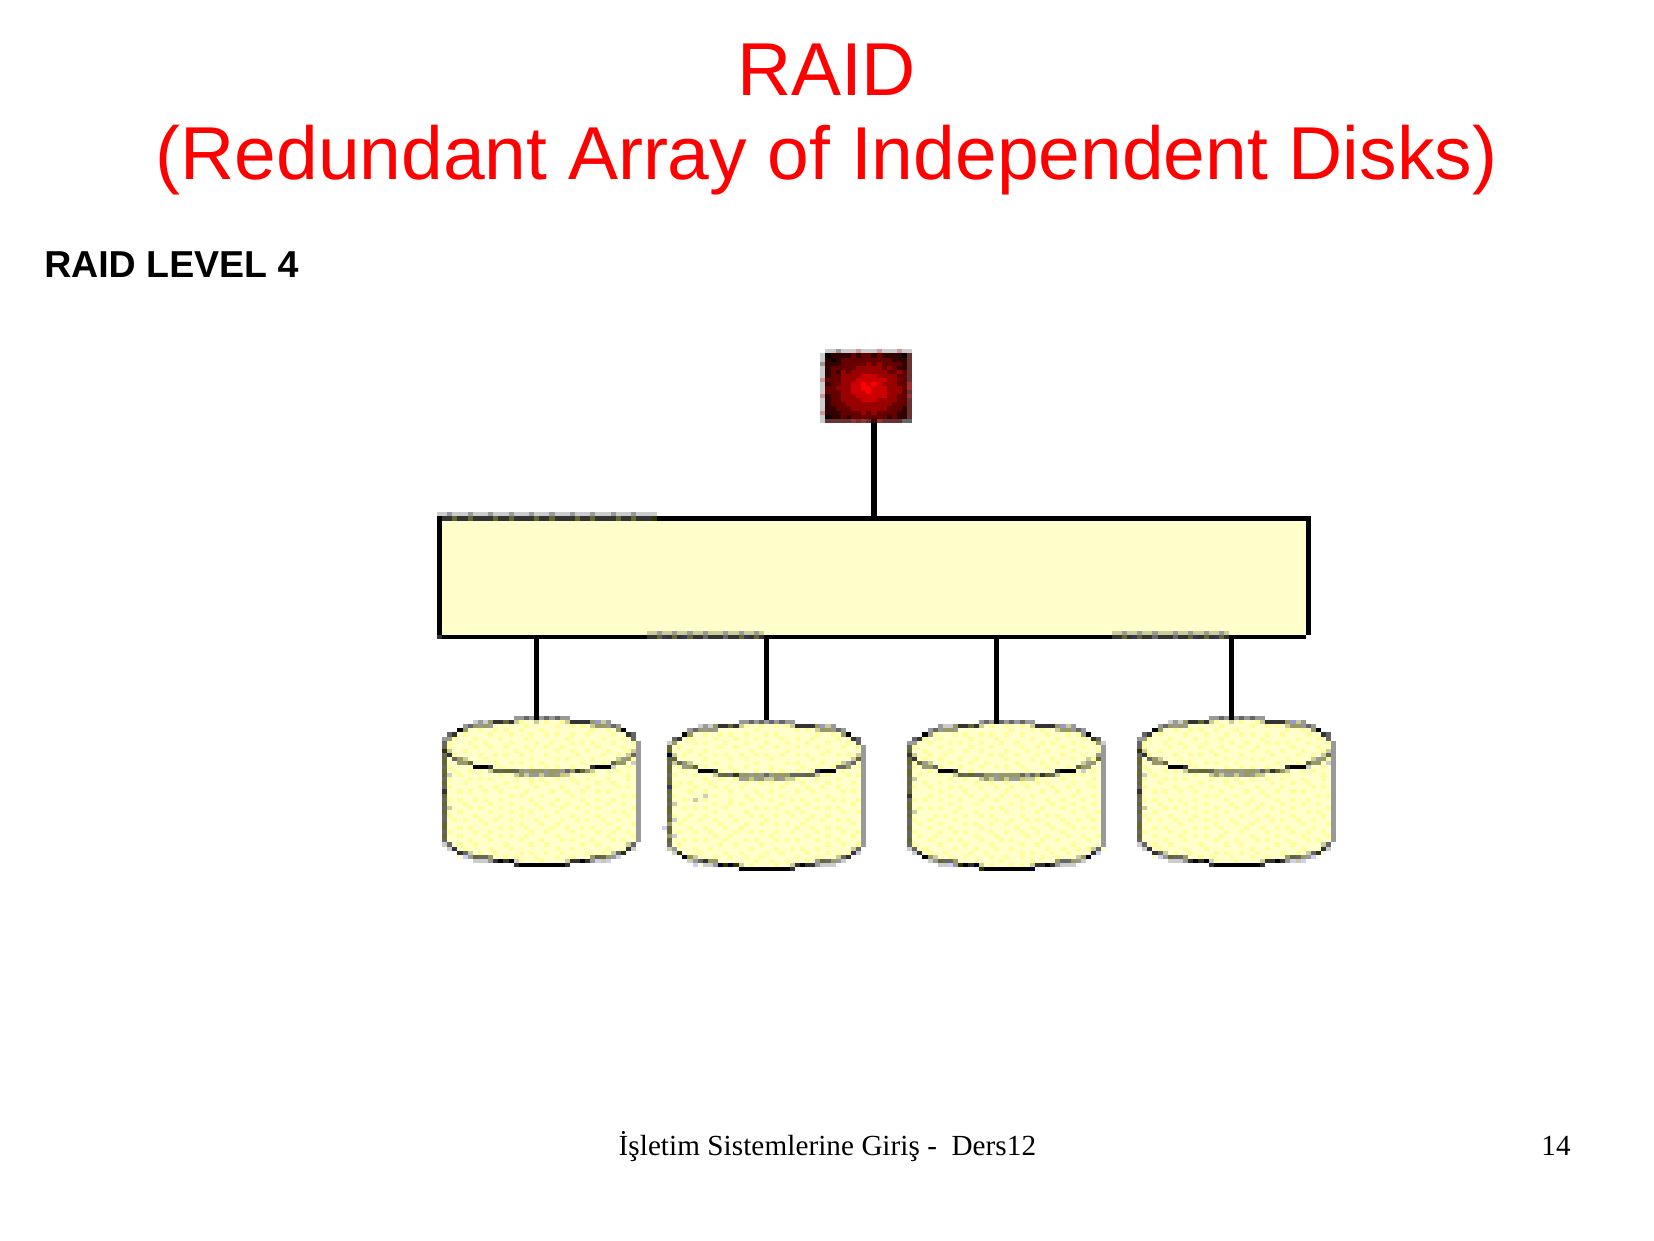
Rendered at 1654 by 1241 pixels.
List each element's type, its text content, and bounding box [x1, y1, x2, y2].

text_box RAID LEVEL 4 [29, 236, 325, 295]
picture [366, 248, 1388, 1063]
title RAID (Redundant Array of Independent Disks) [82, 15, 1571, 208]
